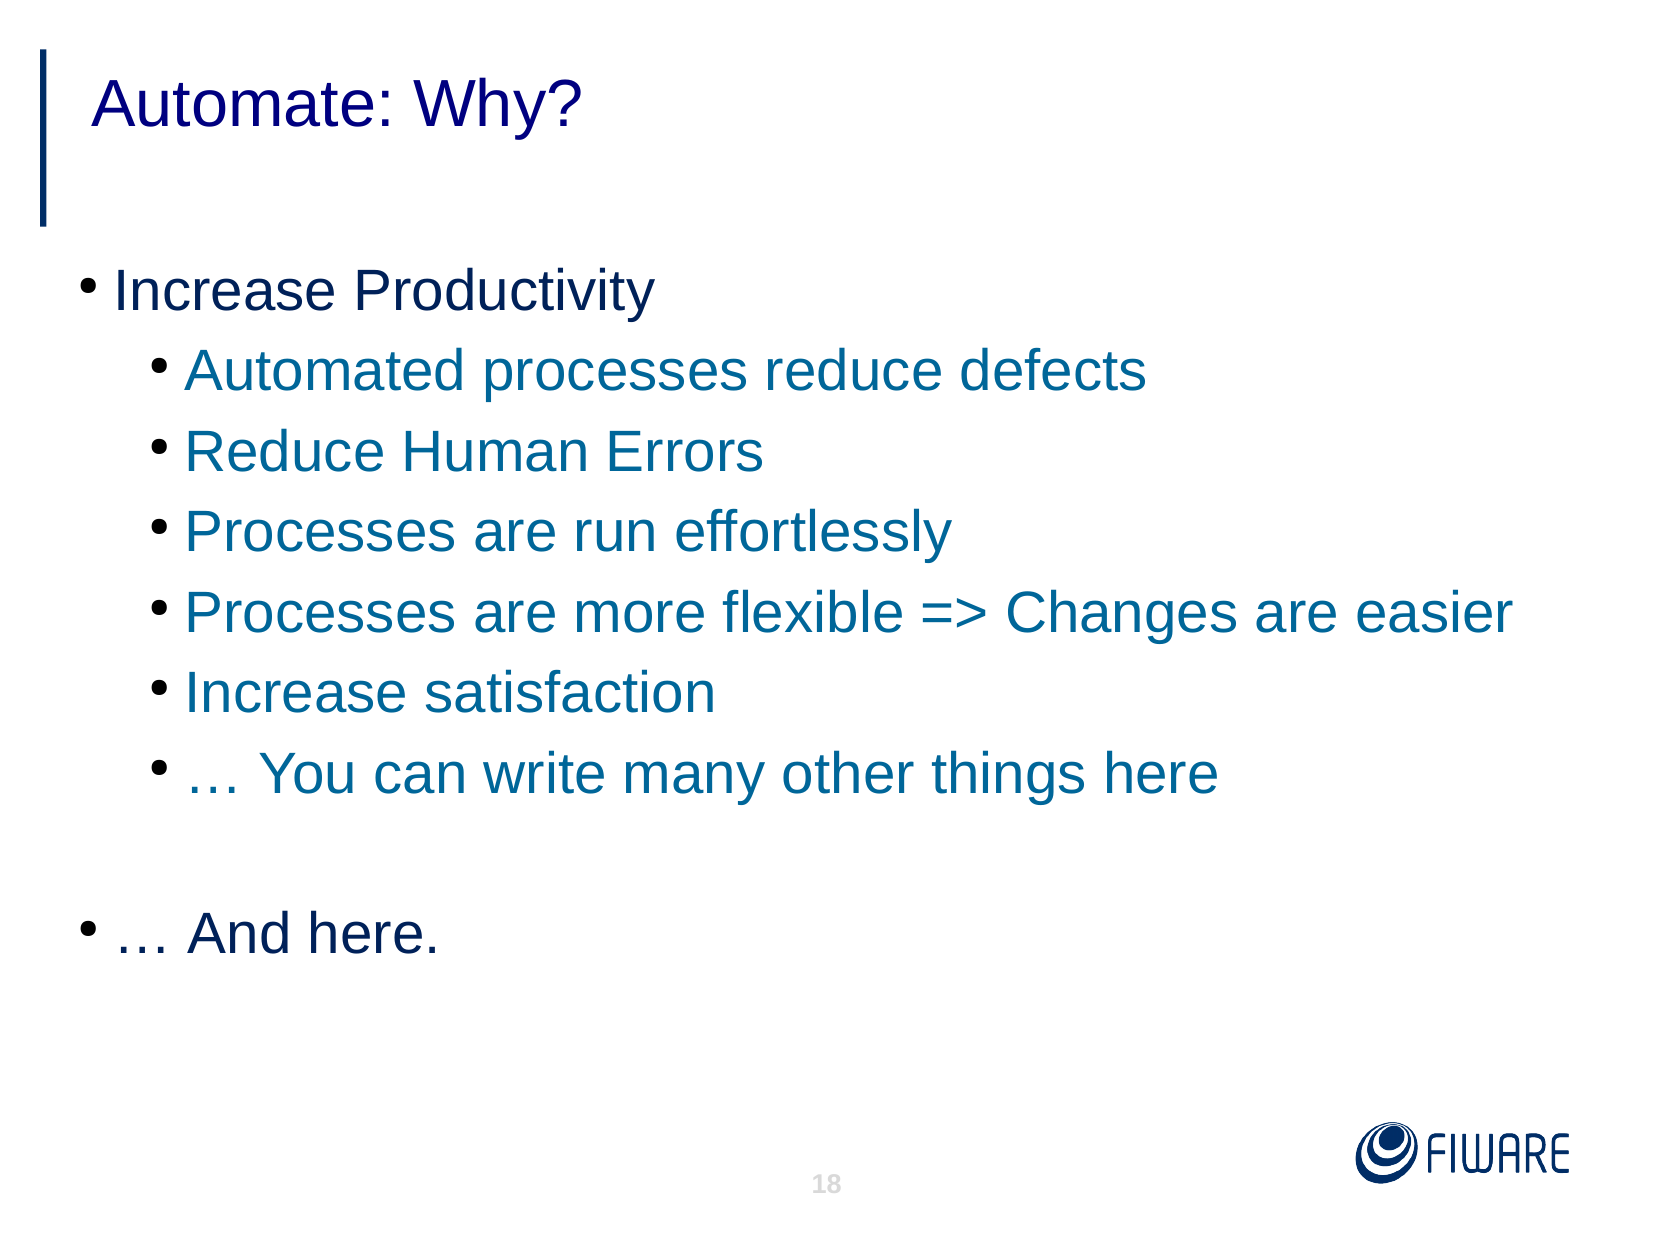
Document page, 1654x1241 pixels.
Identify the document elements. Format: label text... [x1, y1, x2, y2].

text_box Increase Productivity Automated processes reduce defects Reduce Human Errors Processes are run effortlessly Processes are more flexible => Changes are easier Increase satisfaction … You can write many other things here … And here. [63, 234, 1573, 973]
picture [1351, 1116, 1575, 1188]
title Automate: Why? [76, 51, 1408, 196]
slide_number <number> [733, 1149, 921, 1216]
